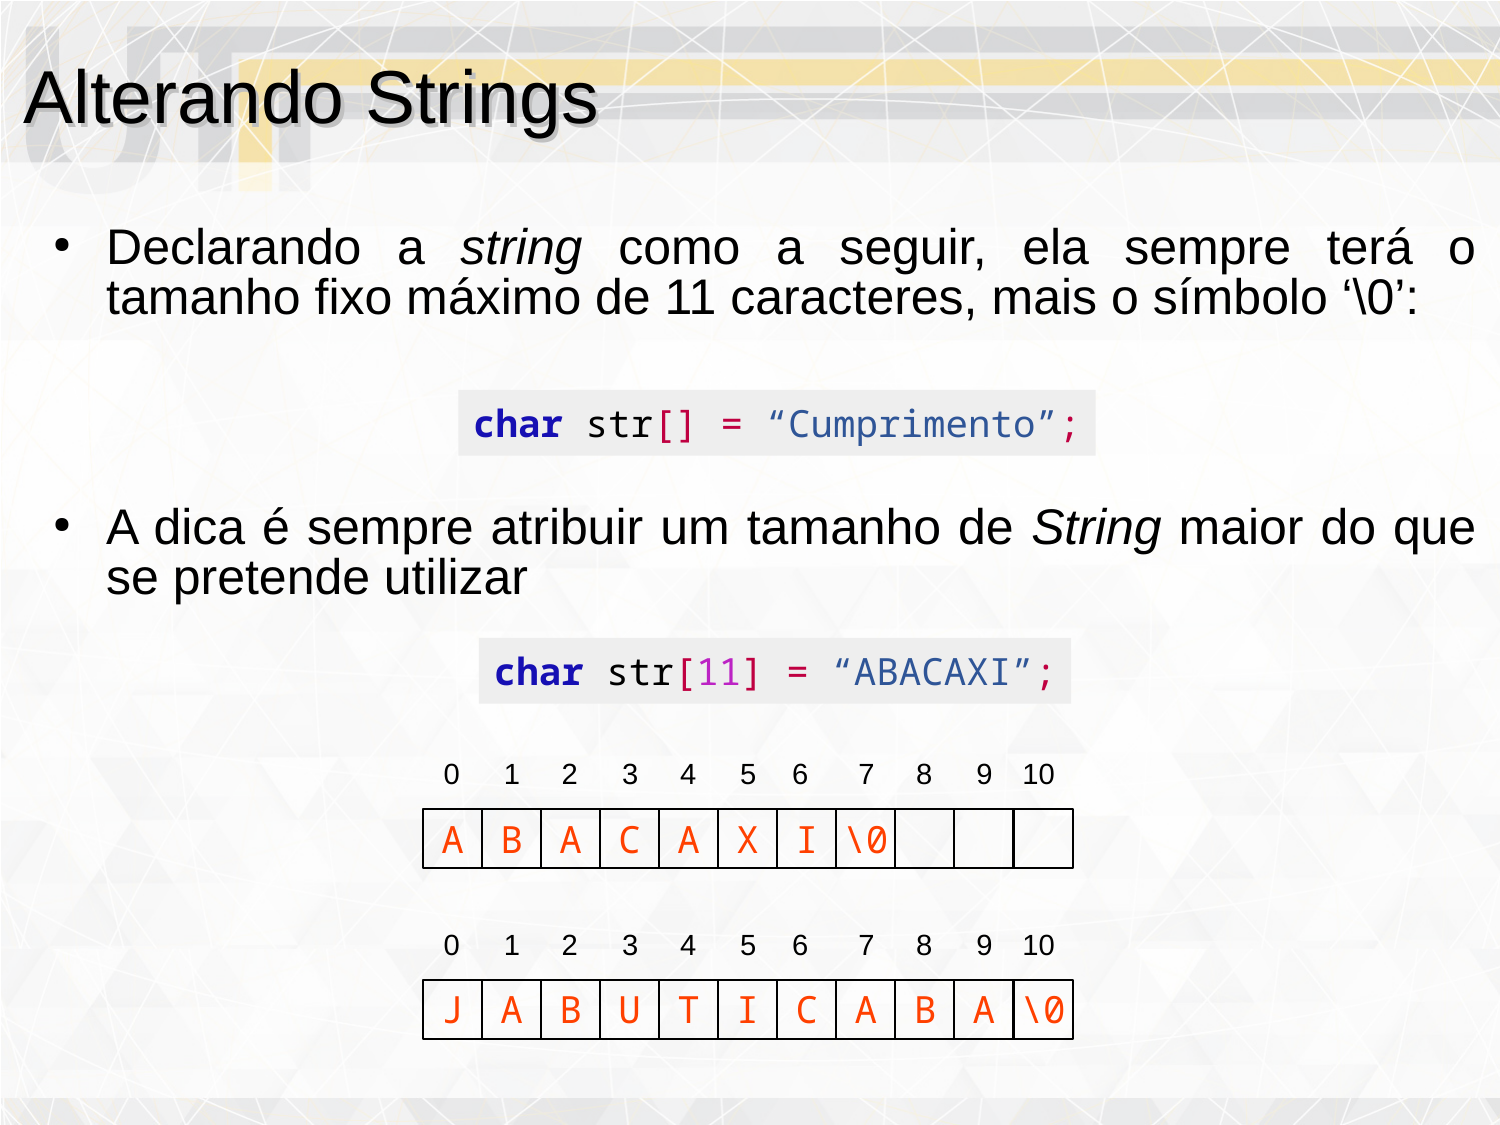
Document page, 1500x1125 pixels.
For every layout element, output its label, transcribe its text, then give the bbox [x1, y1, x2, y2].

text_box char str[11] = “ABACAXI”; [478, 637, 1022, 691]
text_box 7 [843, 750, 890, 799]
title Alterando Strings [23, 18, 1489, 178]
text_box A [954, 979, 1013, 1039]
text_box 2 [546, 921, 593, 969]
text_box 6 [777, 921, 824, 969]
text_box I [777, 809, 836, 869]
text_box 0 [428, 921, 475, 969]
text_box 9 [961, 921, 1007, 969]
text_box \0 [1013, 979, 1073, 1039]
text_box A [422, 809, 482, 869]
text_box B [482, 809, 541, 869]
text_box char str[] = “Cumprimento”; [458, 389, 1042, 443]
text_box C [600, 809, 659, 869]
text_box \0 [836, 809, 894, 869]
text_box 5 [725, 921, 772, 969]
text_box J [422, 979, 482, 1039]
text_box C [777, 979, 836, 1039]
text_box 1 [489, 750, 536, 799]
text_box A [836, 979, 895, 1039]
list Declarando a string como a seguir, ela sempre terá o tamanho fixo máximo de 11 caracteres, mais o símbolo ‘\0’: A dica é sempre atribuir um tamanho de String maior do que se pretende utilizar [35, 224, 1477, 1087]
text_box B [895, 979, 954, 1039]
text_box A [482, 979, 541, 1039]
text_box 6 [777, 750, 824, 799]
text_box X [718, 809, 777, 869]
text_box 1 [489, 921, 536, 969]
text_box 0 [428, 750, 475, 799]
text_box 4 [665, 750, 712, 799]
text_box 10 [1007, 921, 1078, 969]
text_box A [659, 809, 718, 869]
text_box B [541, 979, 600, 1039]
text_box 8 [901, 921, 948, 969]
text_box 10 [1007, 750, 1078, 799]
text_box 7 [843, 921, 890, 969]
text_box U [600, 979, 659, 1039]
text_box 4 [665, 921, 712, 969]
text_box 2 [546, 750, 593, 799]
text_box T [659, 979, 718, 1039]
text_box 5 [725, 750, 772, 799]
text_box 9 [961, 750, 1007, 799]
text_box 3 [607, 921, 654, 969]
text_box 8 [901, 750, 948, 799]
text_box I [718, 979, 777, 1039]
text_box A [541, 809, 600, 869]
text_box 3 [607, 750, 654, 799]
